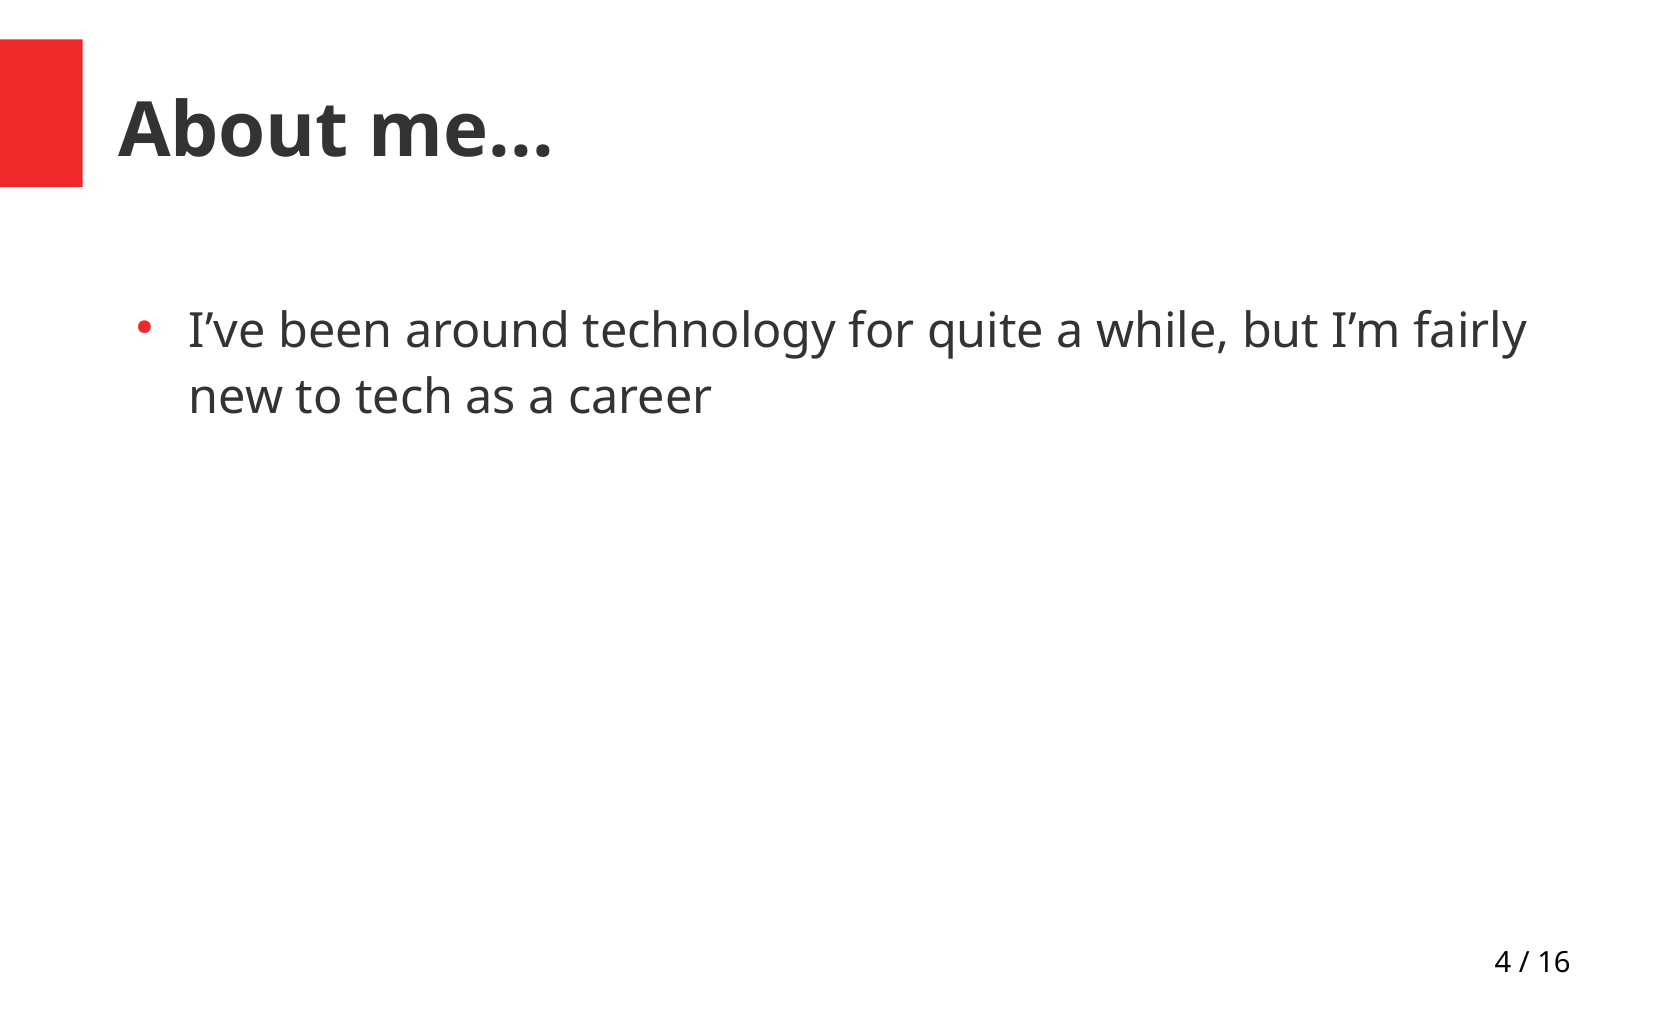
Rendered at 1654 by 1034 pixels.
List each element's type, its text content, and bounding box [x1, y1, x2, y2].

title About me... [118, 41, 1571, 214]
list I’ve been around technology for quite a while, but I’m fairly new to tech as a career [118, 295, 1536, 895]
